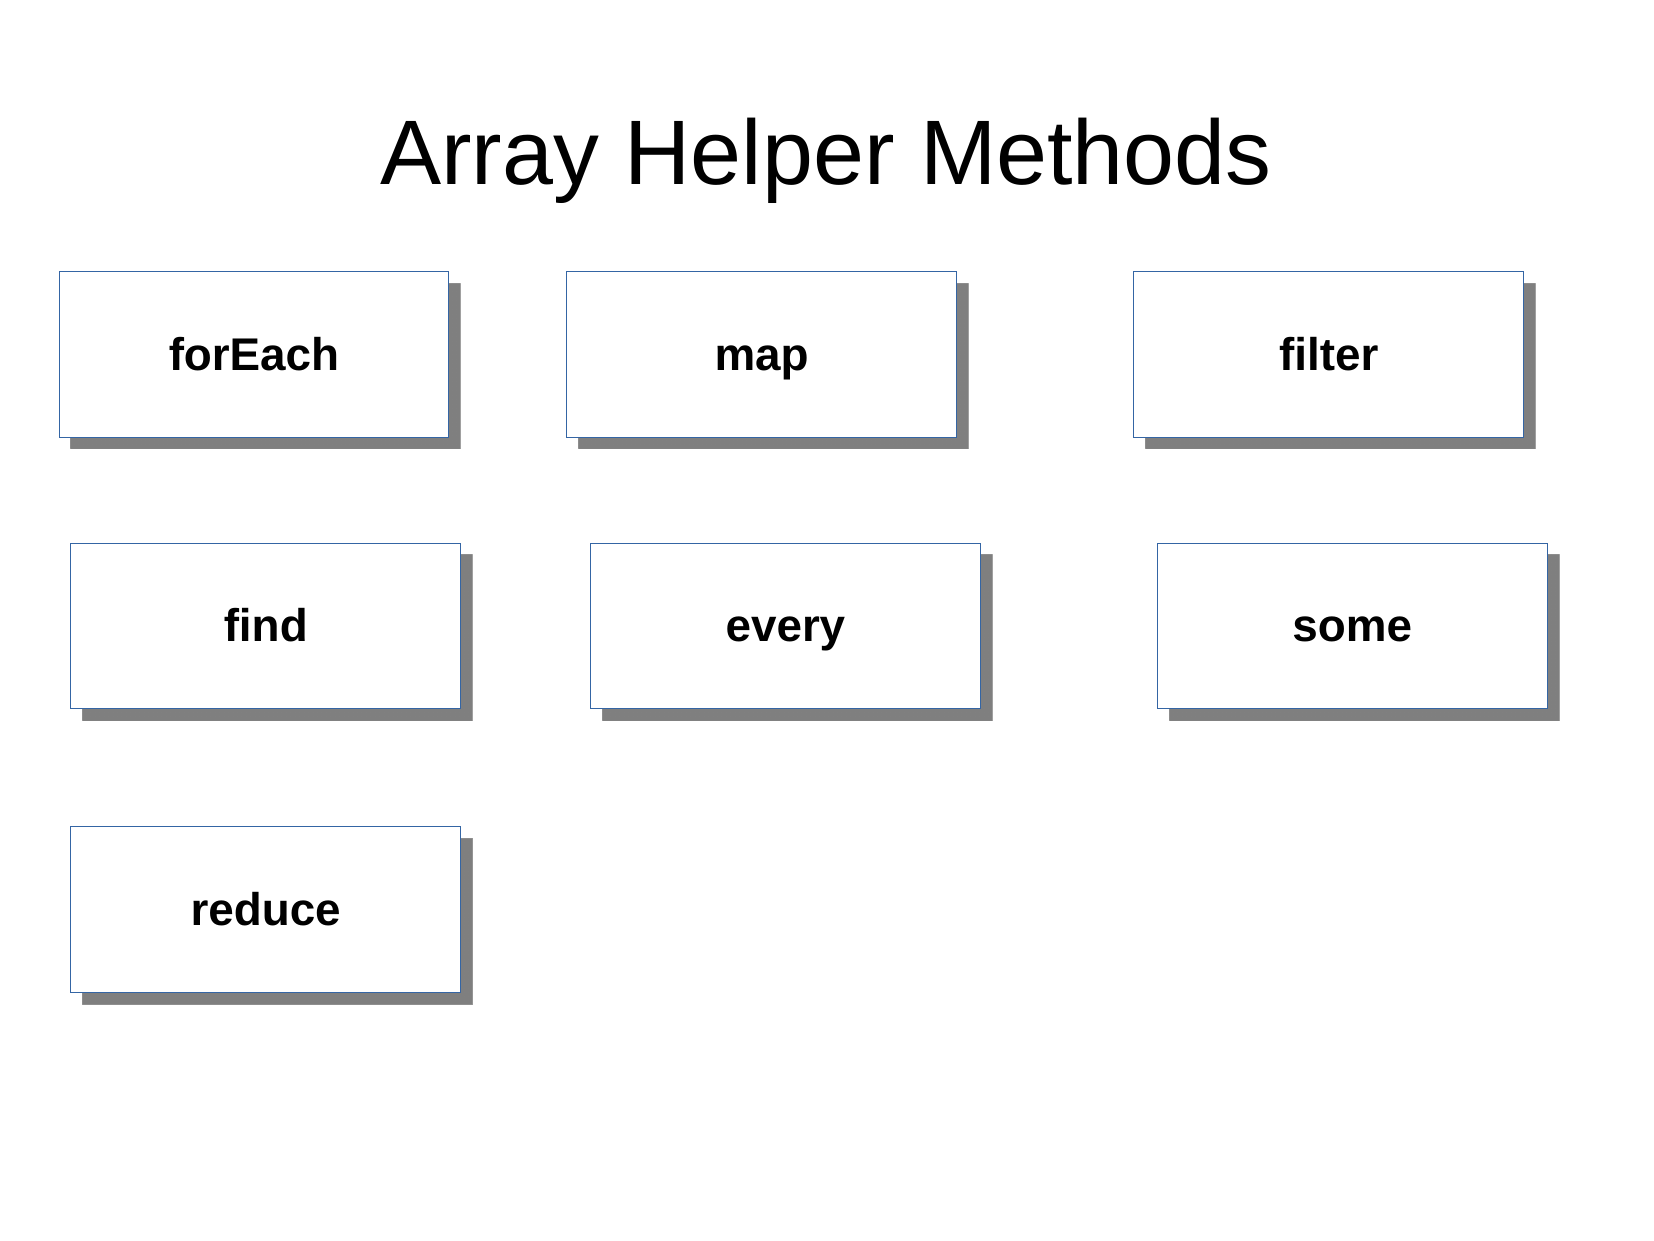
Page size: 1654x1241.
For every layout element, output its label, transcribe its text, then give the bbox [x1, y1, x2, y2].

text_box filter [1133, 271, 1524, 438]
text_box forEach [59, 271, 449, 438]
title Array Helper Methods [82, 49, 1571, 257]
text_box some [1157, 543, 1548, 709]
text_box map [566, 271, 957, 438]
text_box find [70, 543, 461, 709]
text_box every [590, 543, 981, 709]
text_box reduce [70, 826, 461, 993]
